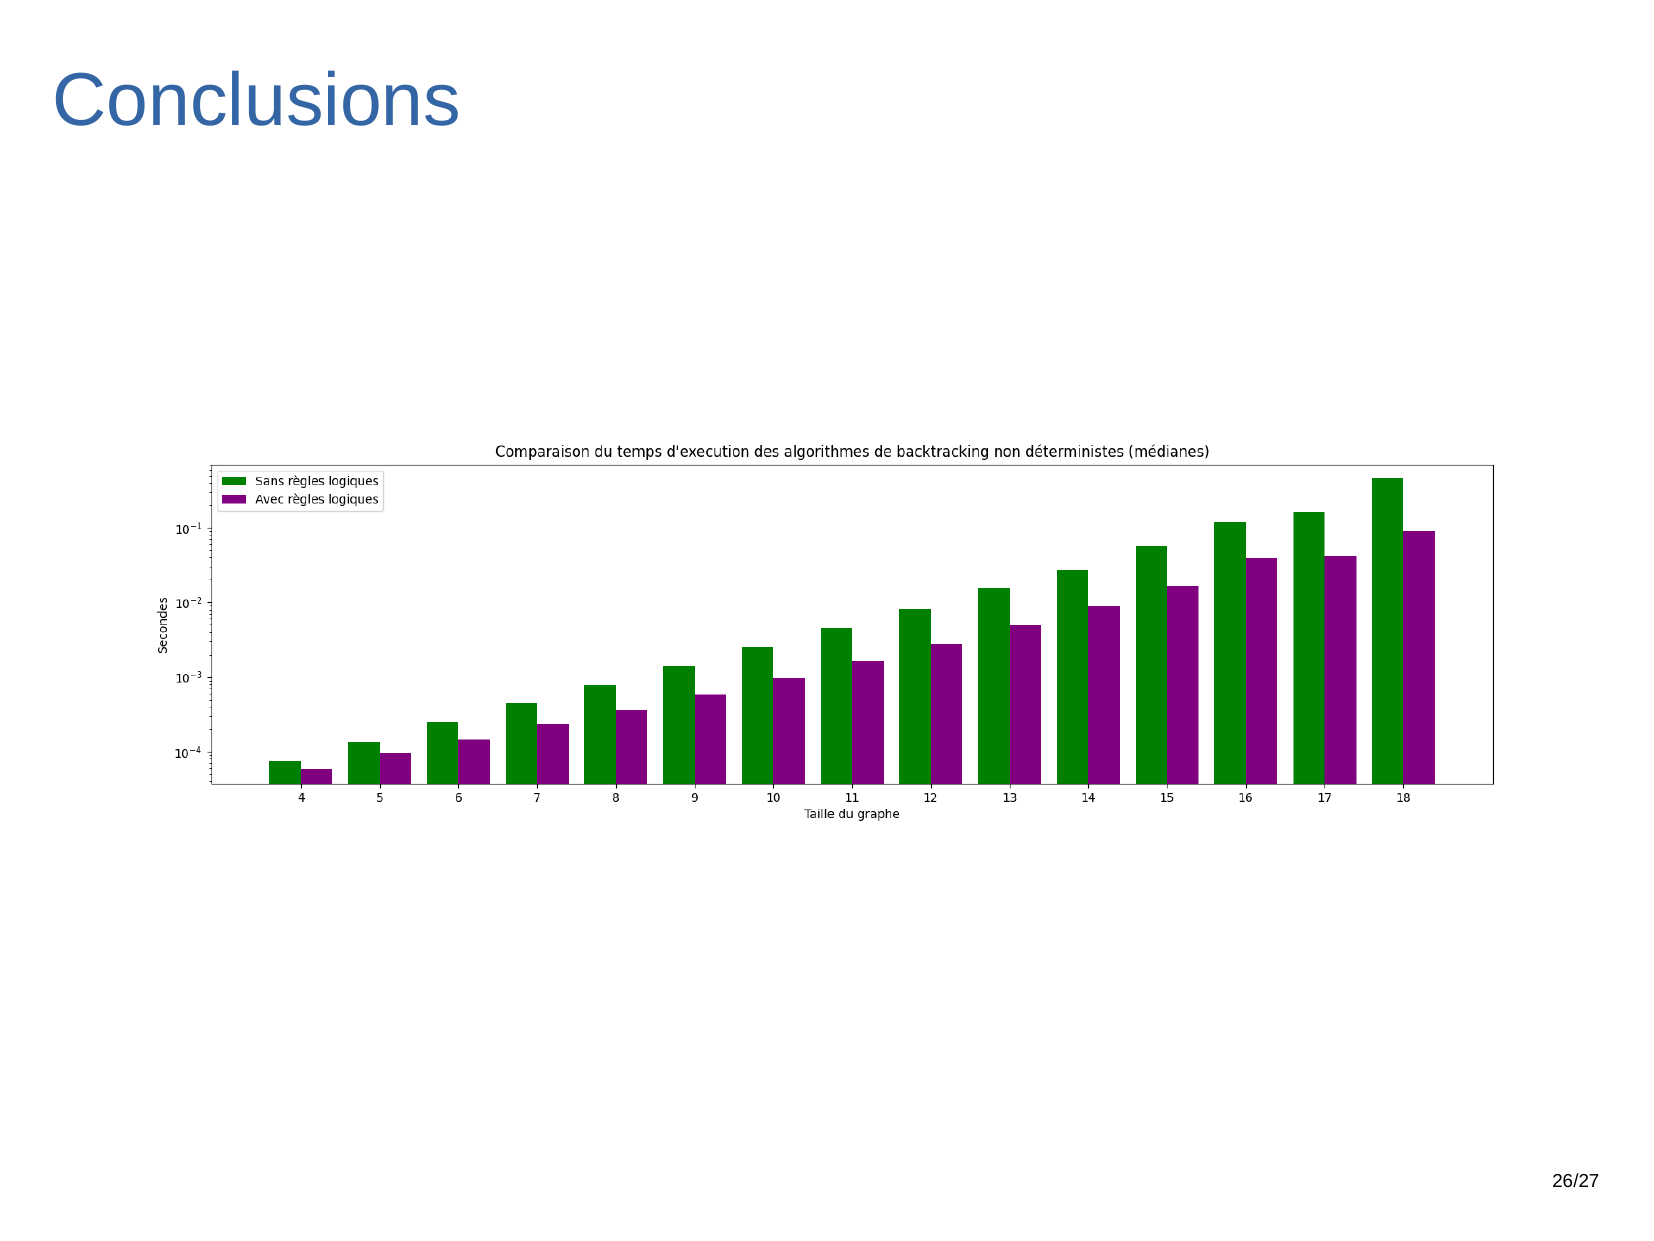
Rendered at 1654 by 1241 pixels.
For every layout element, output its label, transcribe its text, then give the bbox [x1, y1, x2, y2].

text_box 26/27 [1537, 1162, 1614, 1199]
text_box Conclusions [37, 50, 638, 151]
picture [4, 414, 1654, 830]
